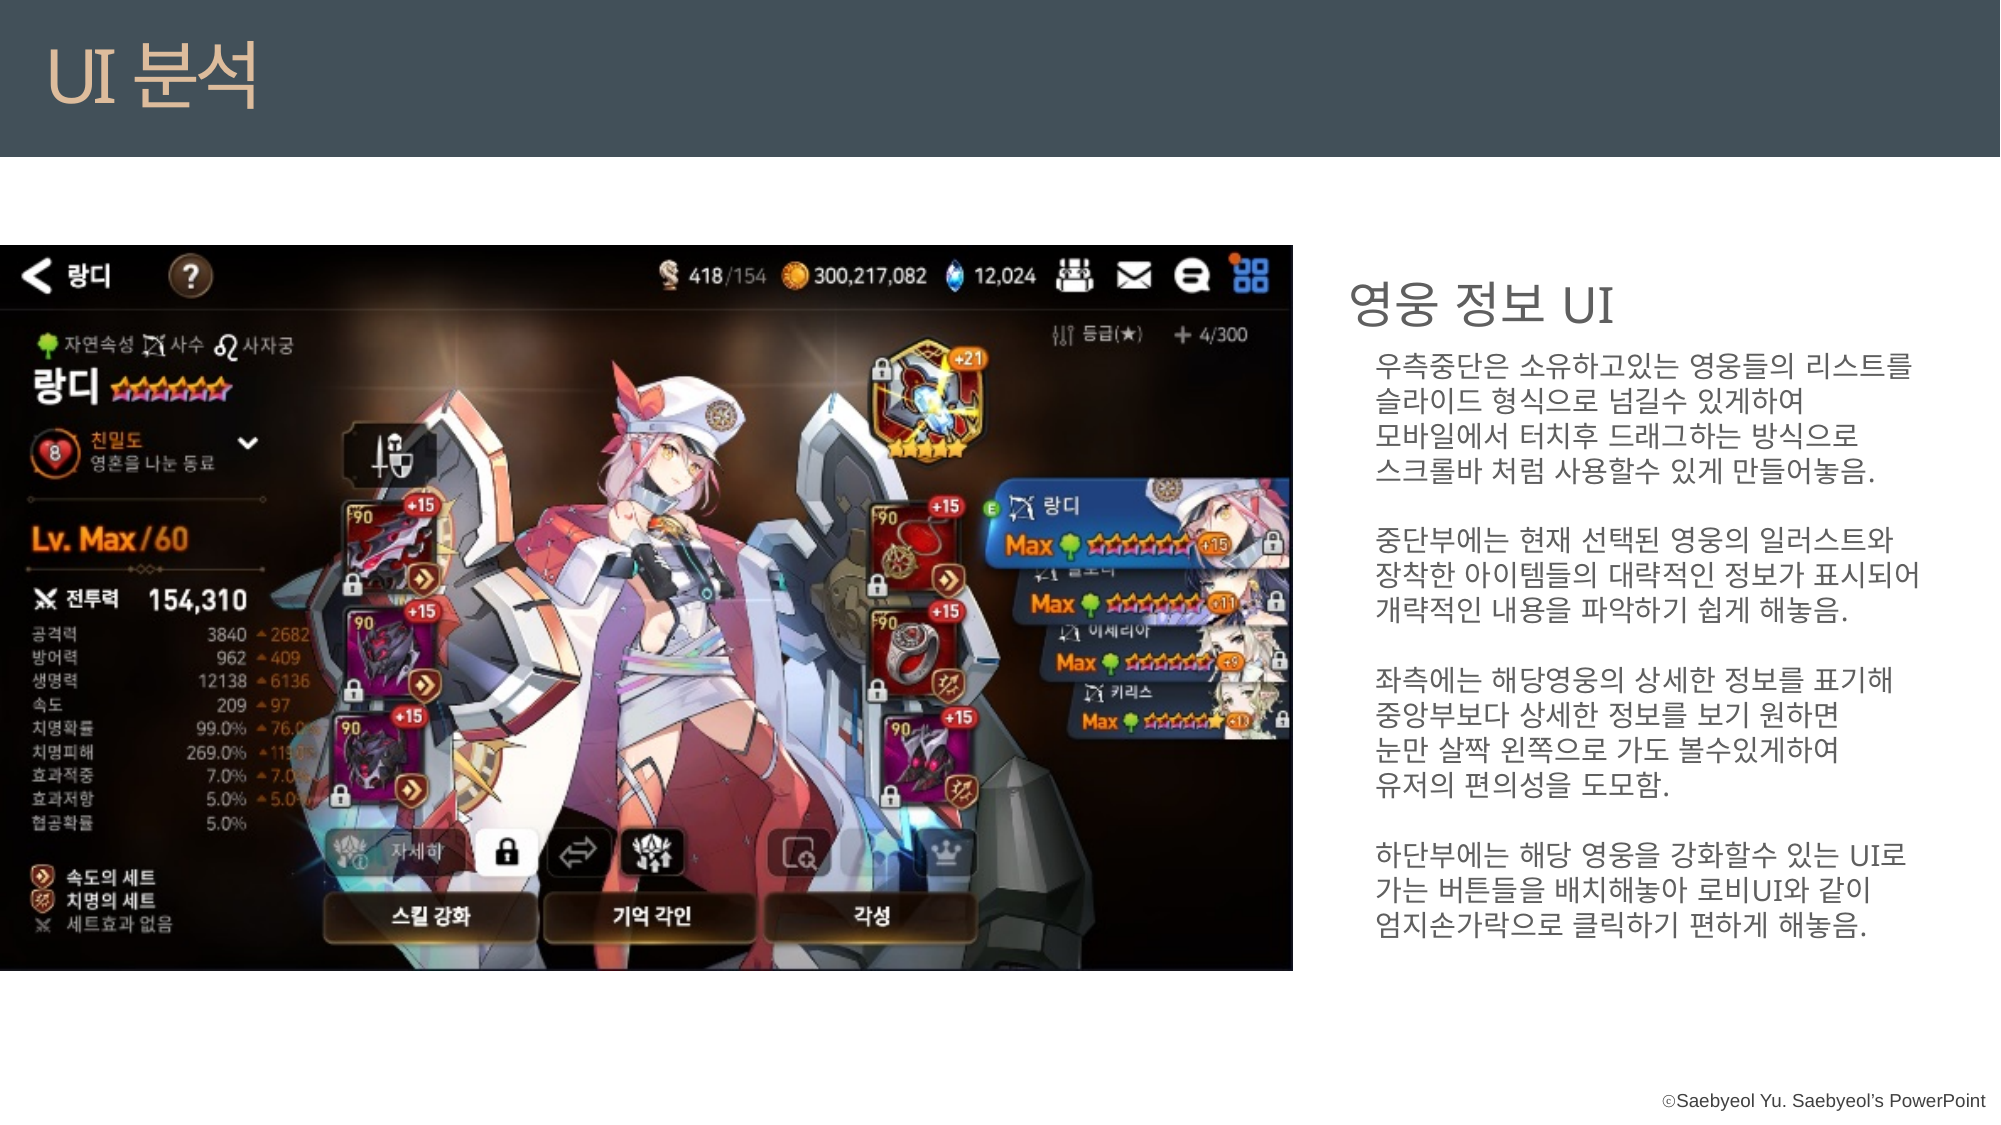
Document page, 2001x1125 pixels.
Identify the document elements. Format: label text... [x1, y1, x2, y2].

text_box [0, 0, 2000, 157]
text_box UI 분석 [29, 20, 705, 126]
text_box 영웅 정보 UI [1334, 265, 1630, 341]
picture [0, 245, 1293, 971]
text_box 우측중단은 소유하고있는 영웅들의 리스트를 슬라이드 형식으로 넘길수 있게하여 모바일에서 터치후 드래그하는 방식으로 스크롤바 처럼 사용할수 있게 만들어놓음. 중단부에는 현재 선택된 영웅의 일러스트와 장착한 아이템들의 대략적인 정보가 표시되어 개략적인 내용을 파악하기 쉽게 해놓음. 좌측에는 해당영웅의 상세한 정보를 표기해 중앙부보다 상세한 정보를 보기 원하면 눈만 살짝 왼쪽으로 가도 볼수있게하여 유저의 편의성을 도모함. 하단부에는 해당 영웅을 강화할수 있는 UI로 가는 버튼들을 배치해놓아 로비UI와 같이 엄지손가락으로 클릭하기 편하게 해놓음. [1361, 340, 1937, 950]
